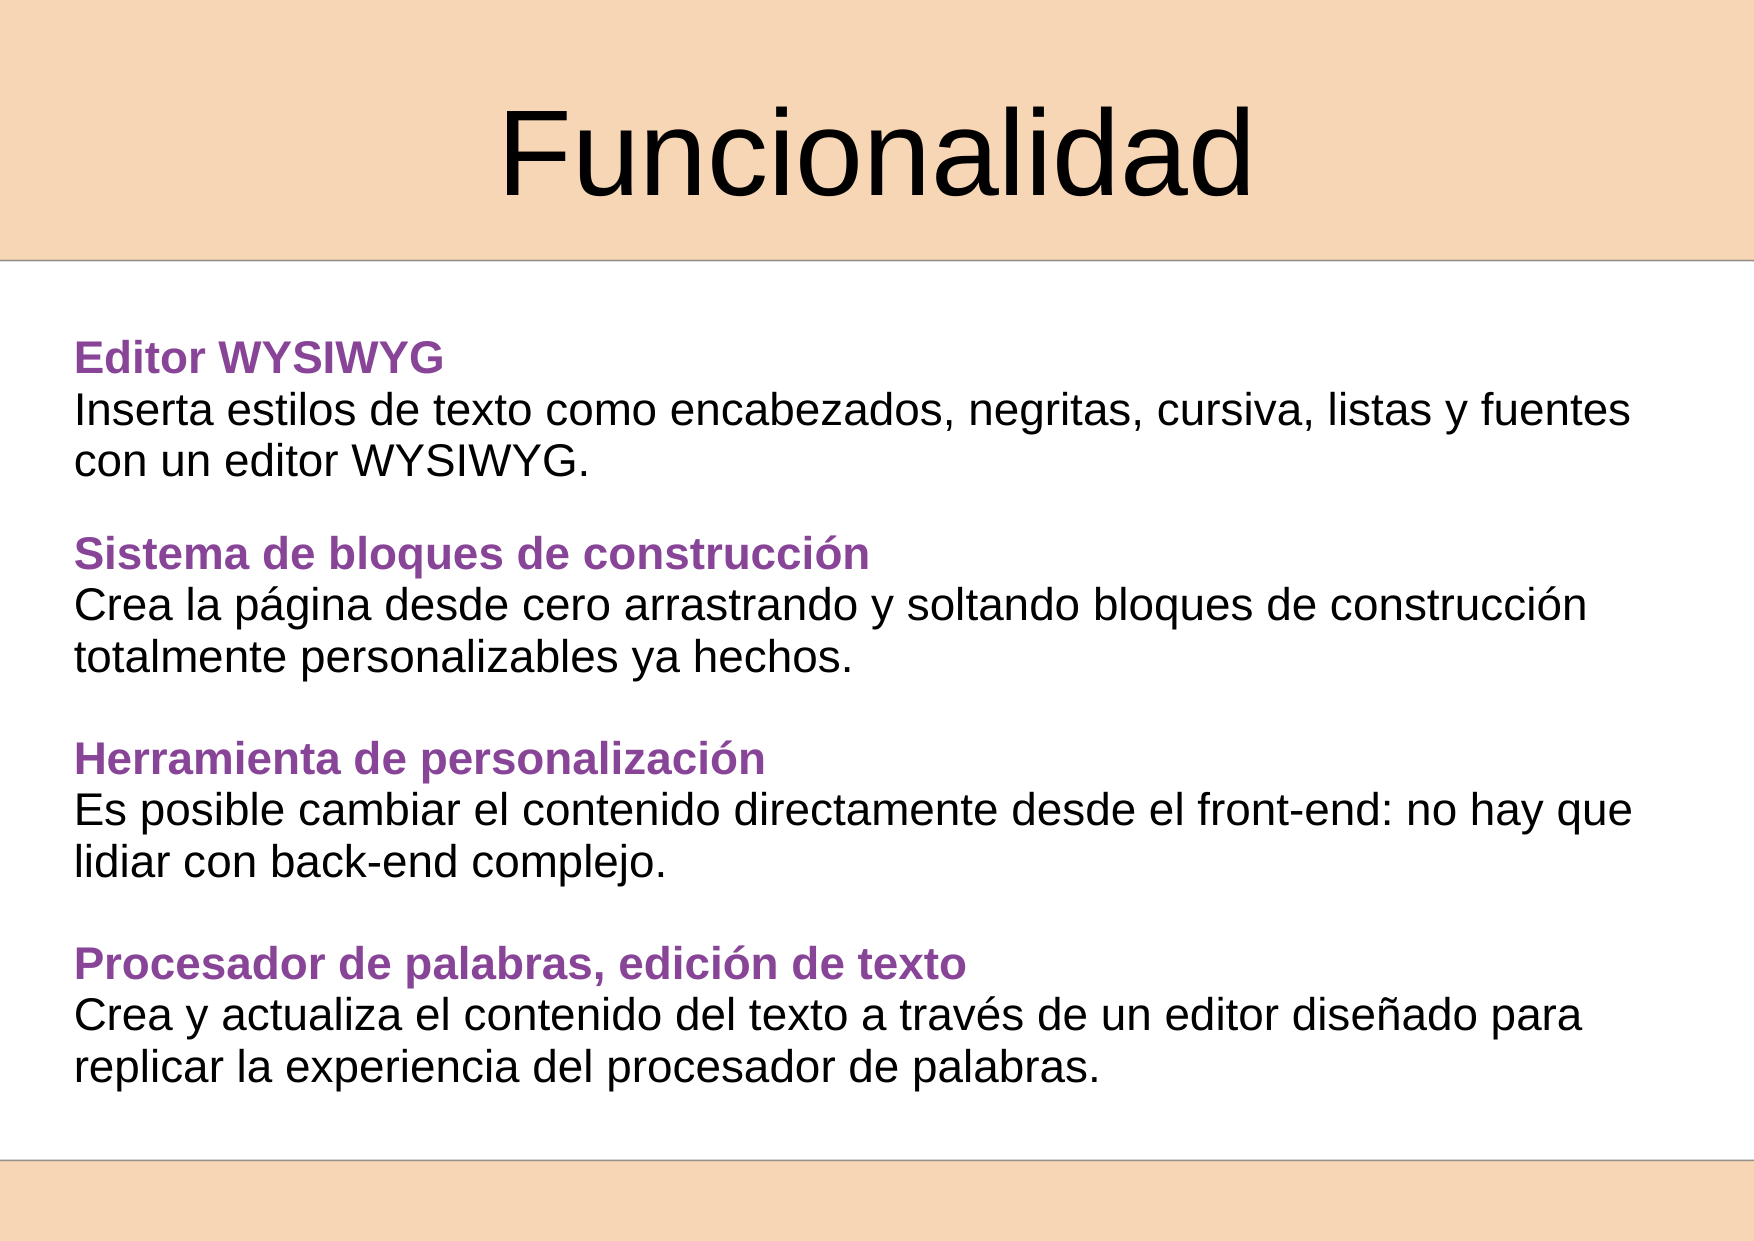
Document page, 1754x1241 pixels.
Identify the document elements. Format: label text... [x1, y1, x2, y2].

title Funcionalidad [87, 49, 1667, 257]
text_box Editor WYSIWYG Inserta estilos de texto como encabezados, negritas, cursiva, listas y fuentes con un editor WYSIWYG. Sistema de bloques de construcción Crea la página desde cero arrastrando y soltando bloques de construcción totalmente personalizables ya hechos. Herramienta de personalización Es posible cambiar el contenido directamente desde el front-end: no hay que lidiar con back-end complejo. Procesador de palabras, edición de texto Crea y actualiza el contenido del texto a través de un editor diseñado para replicar la experiencia del procesador de palabras. [59, 324, 1684, 1100]
picture [0, 0, 1754, 1241]
